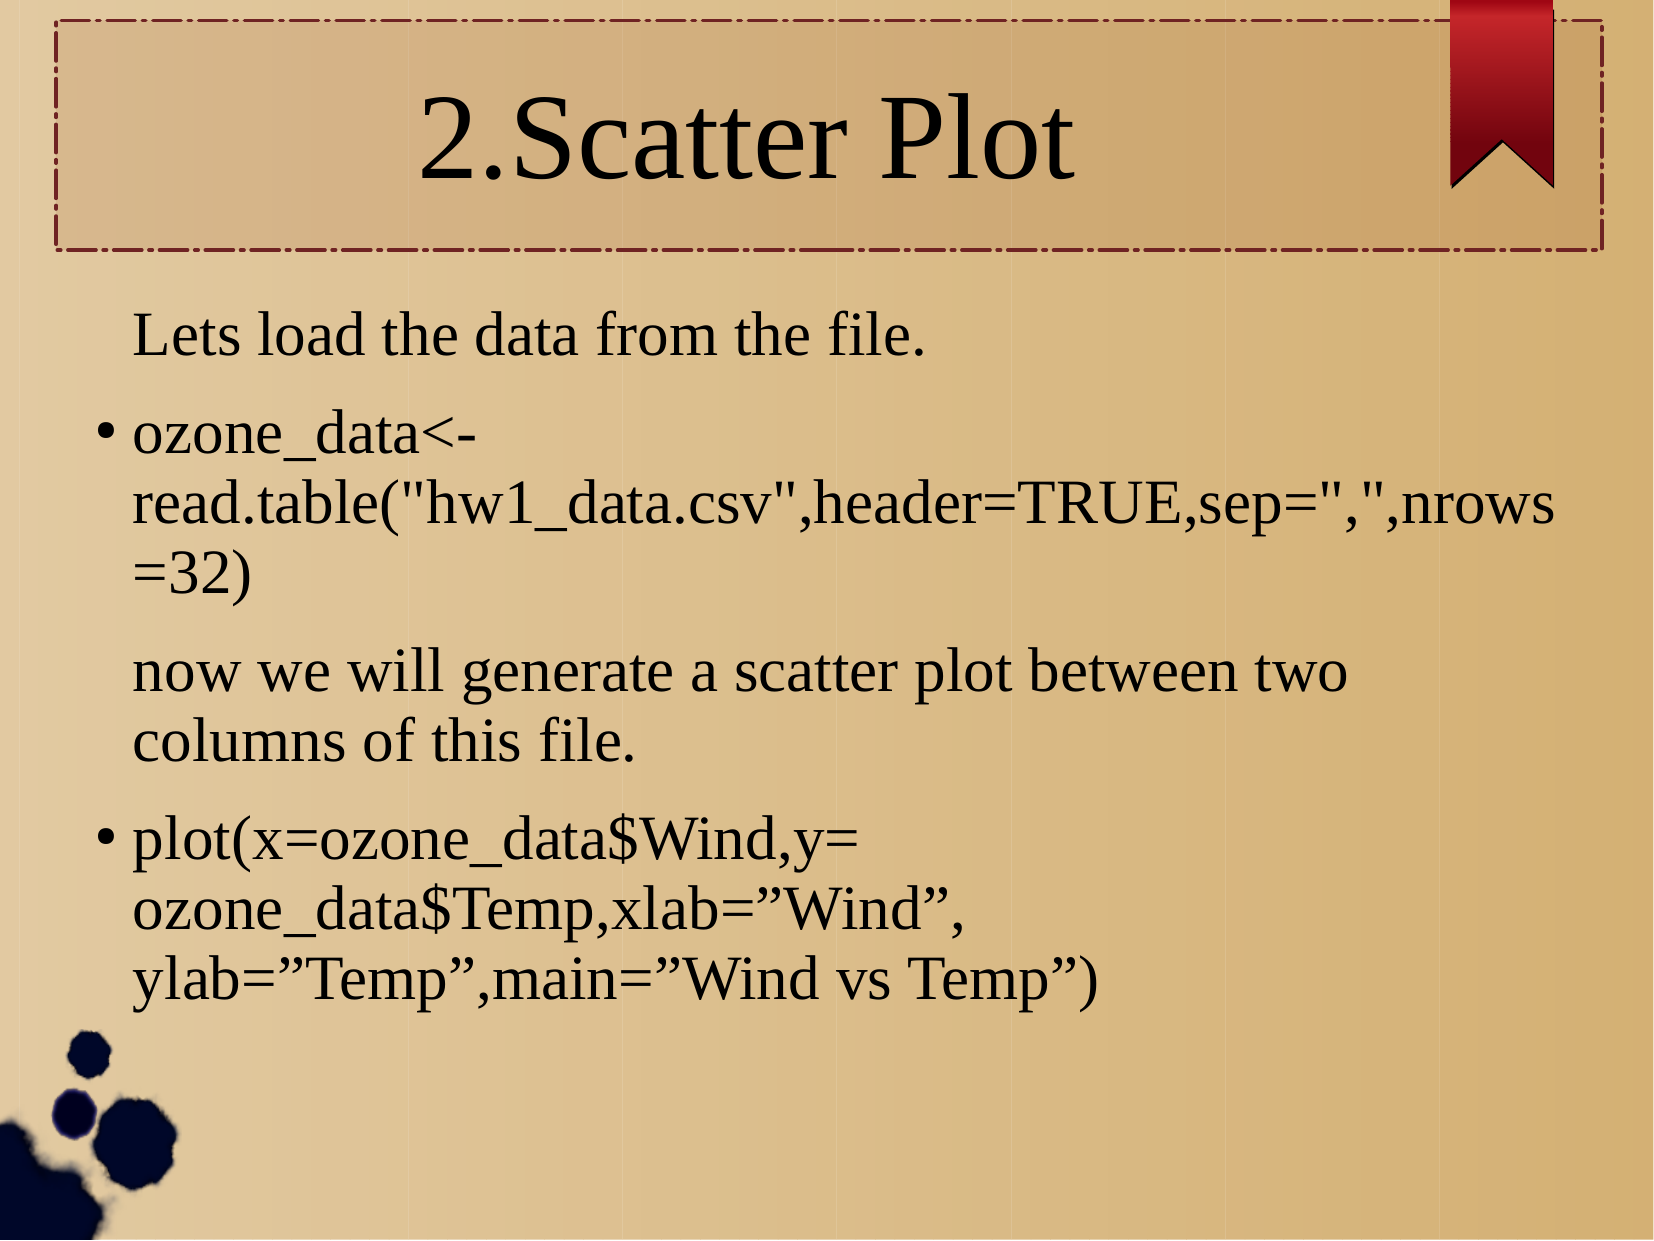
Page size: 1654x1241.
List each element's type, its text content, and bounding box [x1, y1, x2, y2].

list Lets load the data from the file. ozone_data<-read.table("hw1_data.csv",header=TRUE,sep=",",nrows=32) now we will generate a scatter plot between two columns of this file. plot(x=ozone_data$Wind,y= ozone_data$Temp,xlab=”Wind”, ylab=”Temp”,main=”Wind vs Temp”) [82, 299, 1571, 1019]
title 2.Scatter Plot [82, 47, 1412, 229]
